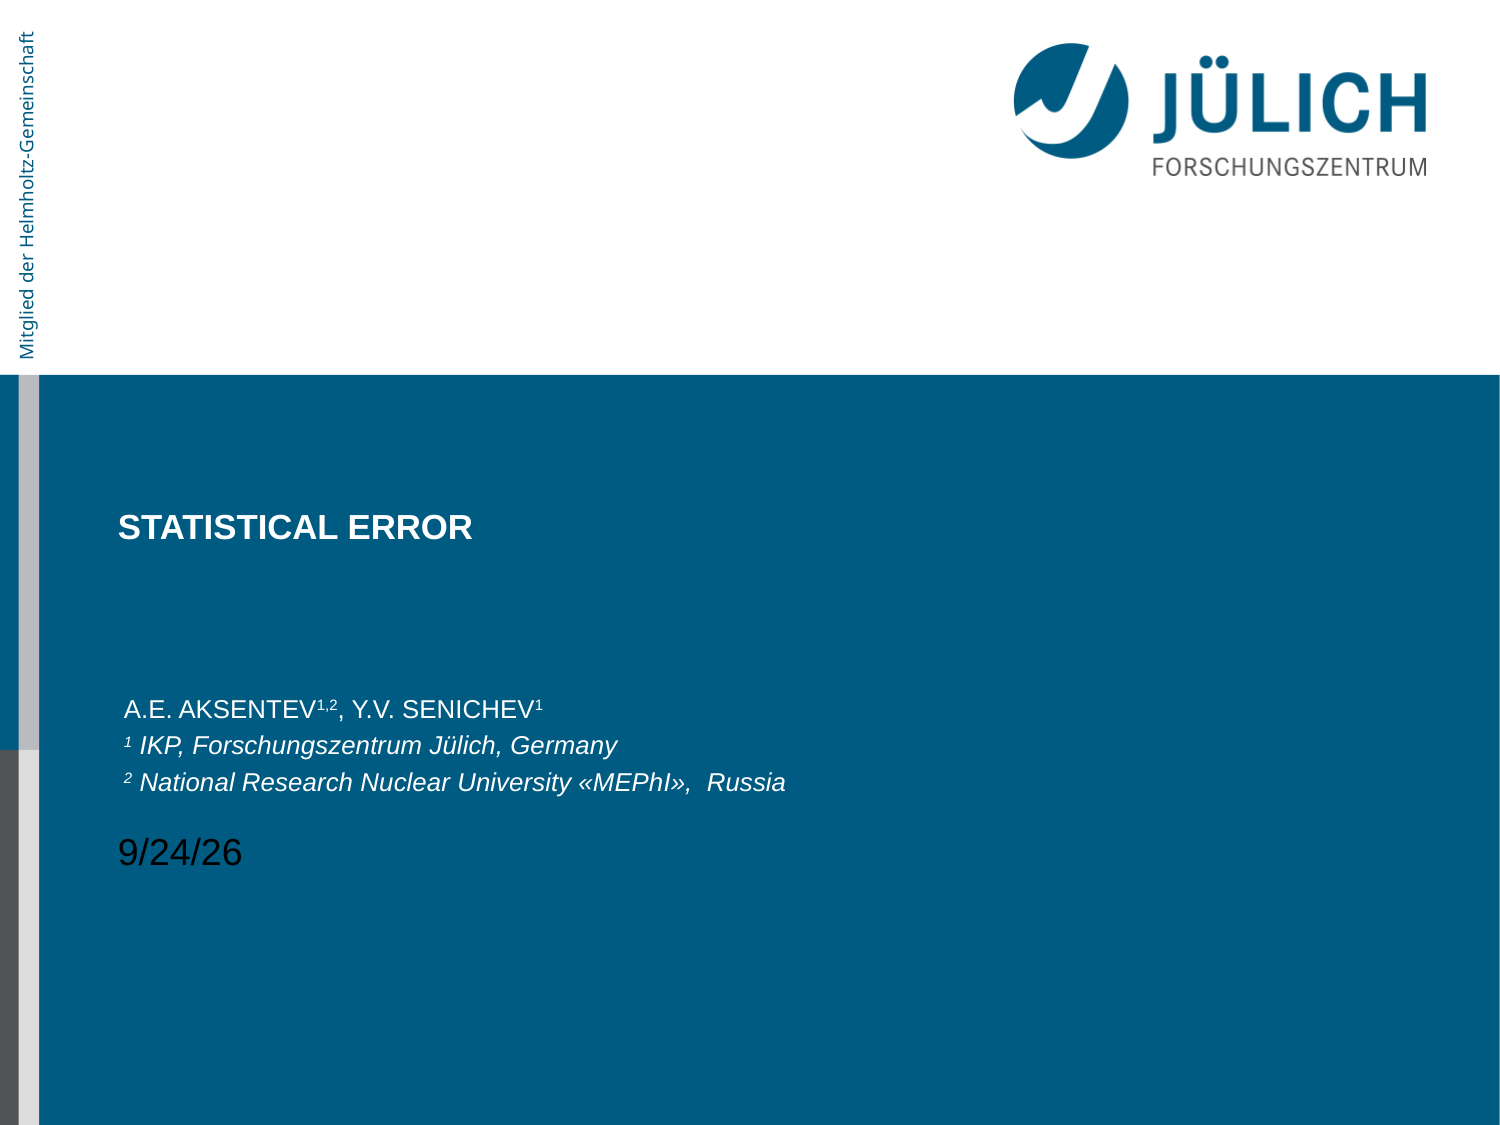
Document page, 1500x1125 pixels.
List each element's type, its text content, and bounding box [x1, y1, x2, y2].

subtitle A.E. AKSENTEV1,2, Y.V. SENICHEV1 1 IKP, Forschungszentrum Jülich, Germany 2 National Research Nuclear University «MEPhI», Russia [123, 692, 1394, 799]
title Statistical Error [117, 503, 1393, 622]
picture [1012, 41, 1426, 176]
